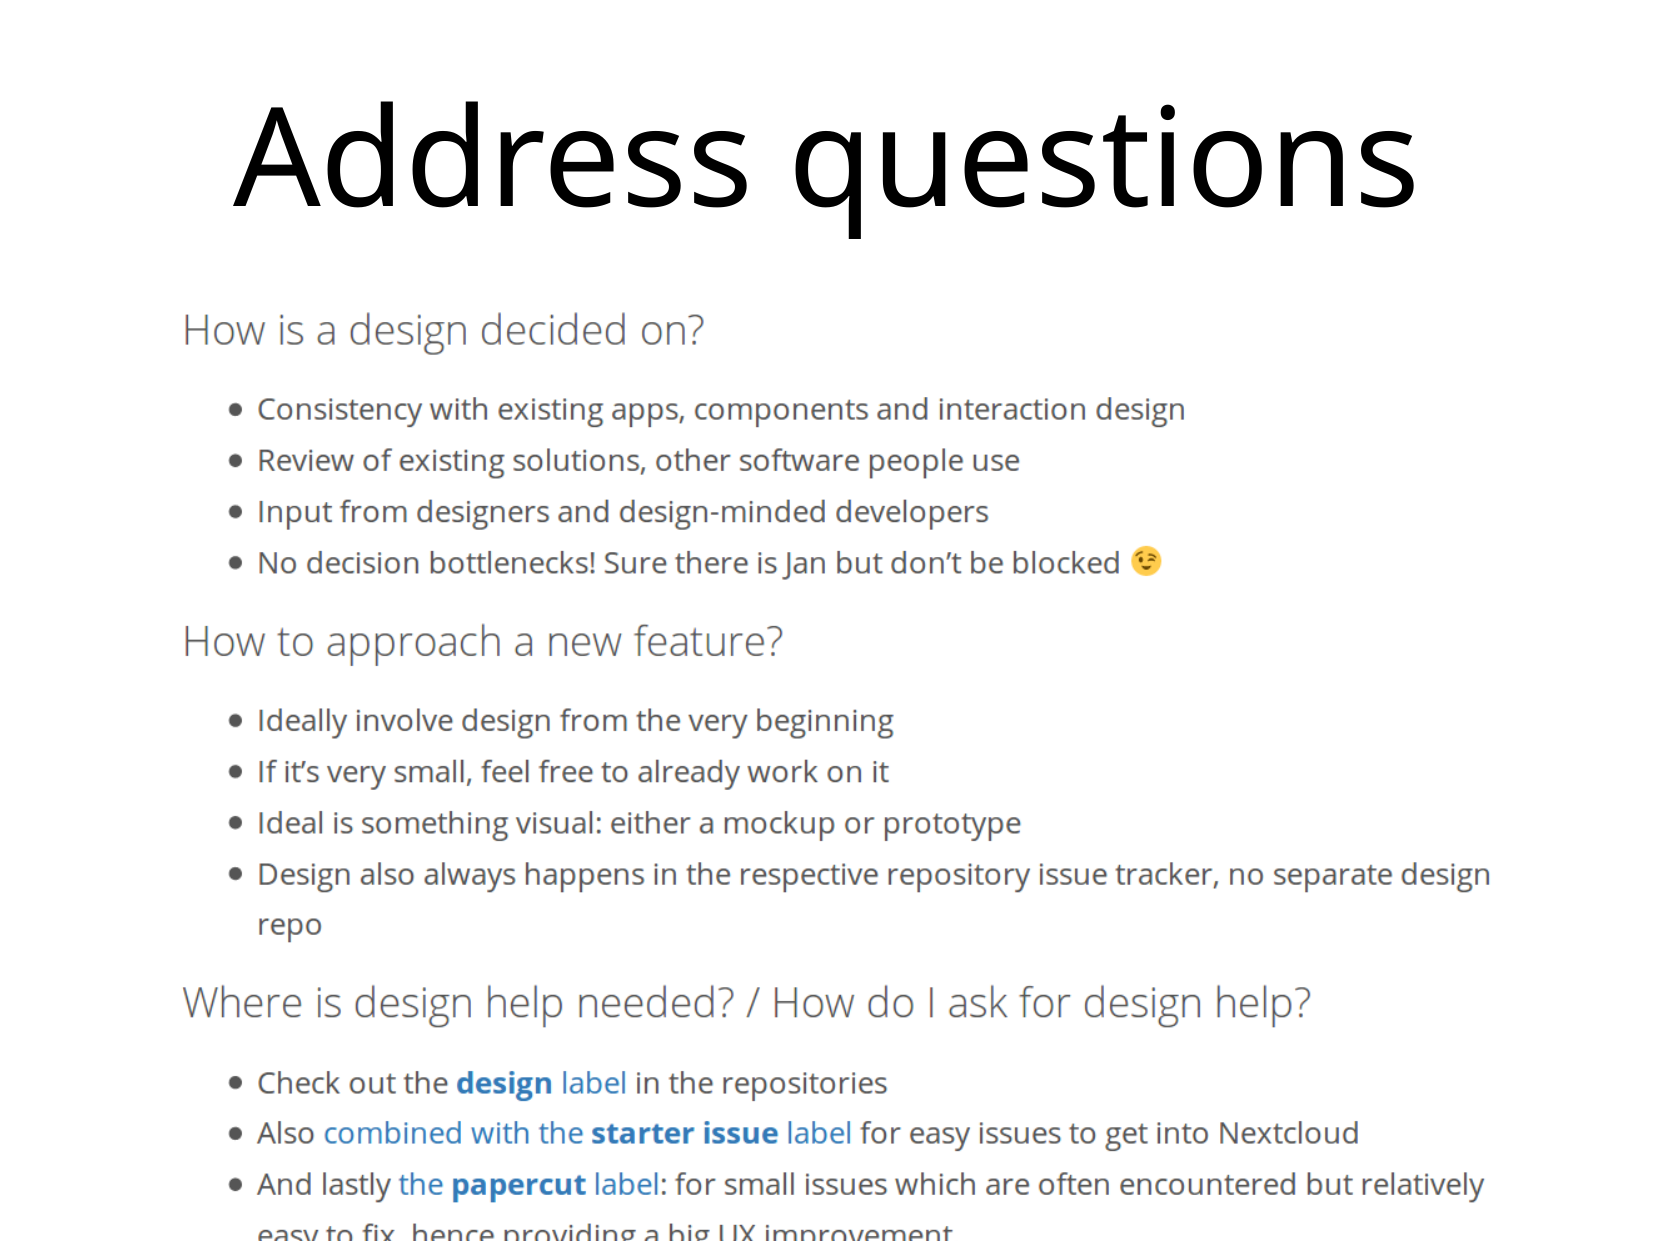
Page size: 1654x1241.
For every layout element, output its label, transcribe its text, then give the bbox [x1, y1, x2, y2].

picture [167, 301, 1528, 1241]
title Address questions [82, 49, 1571, 257]
